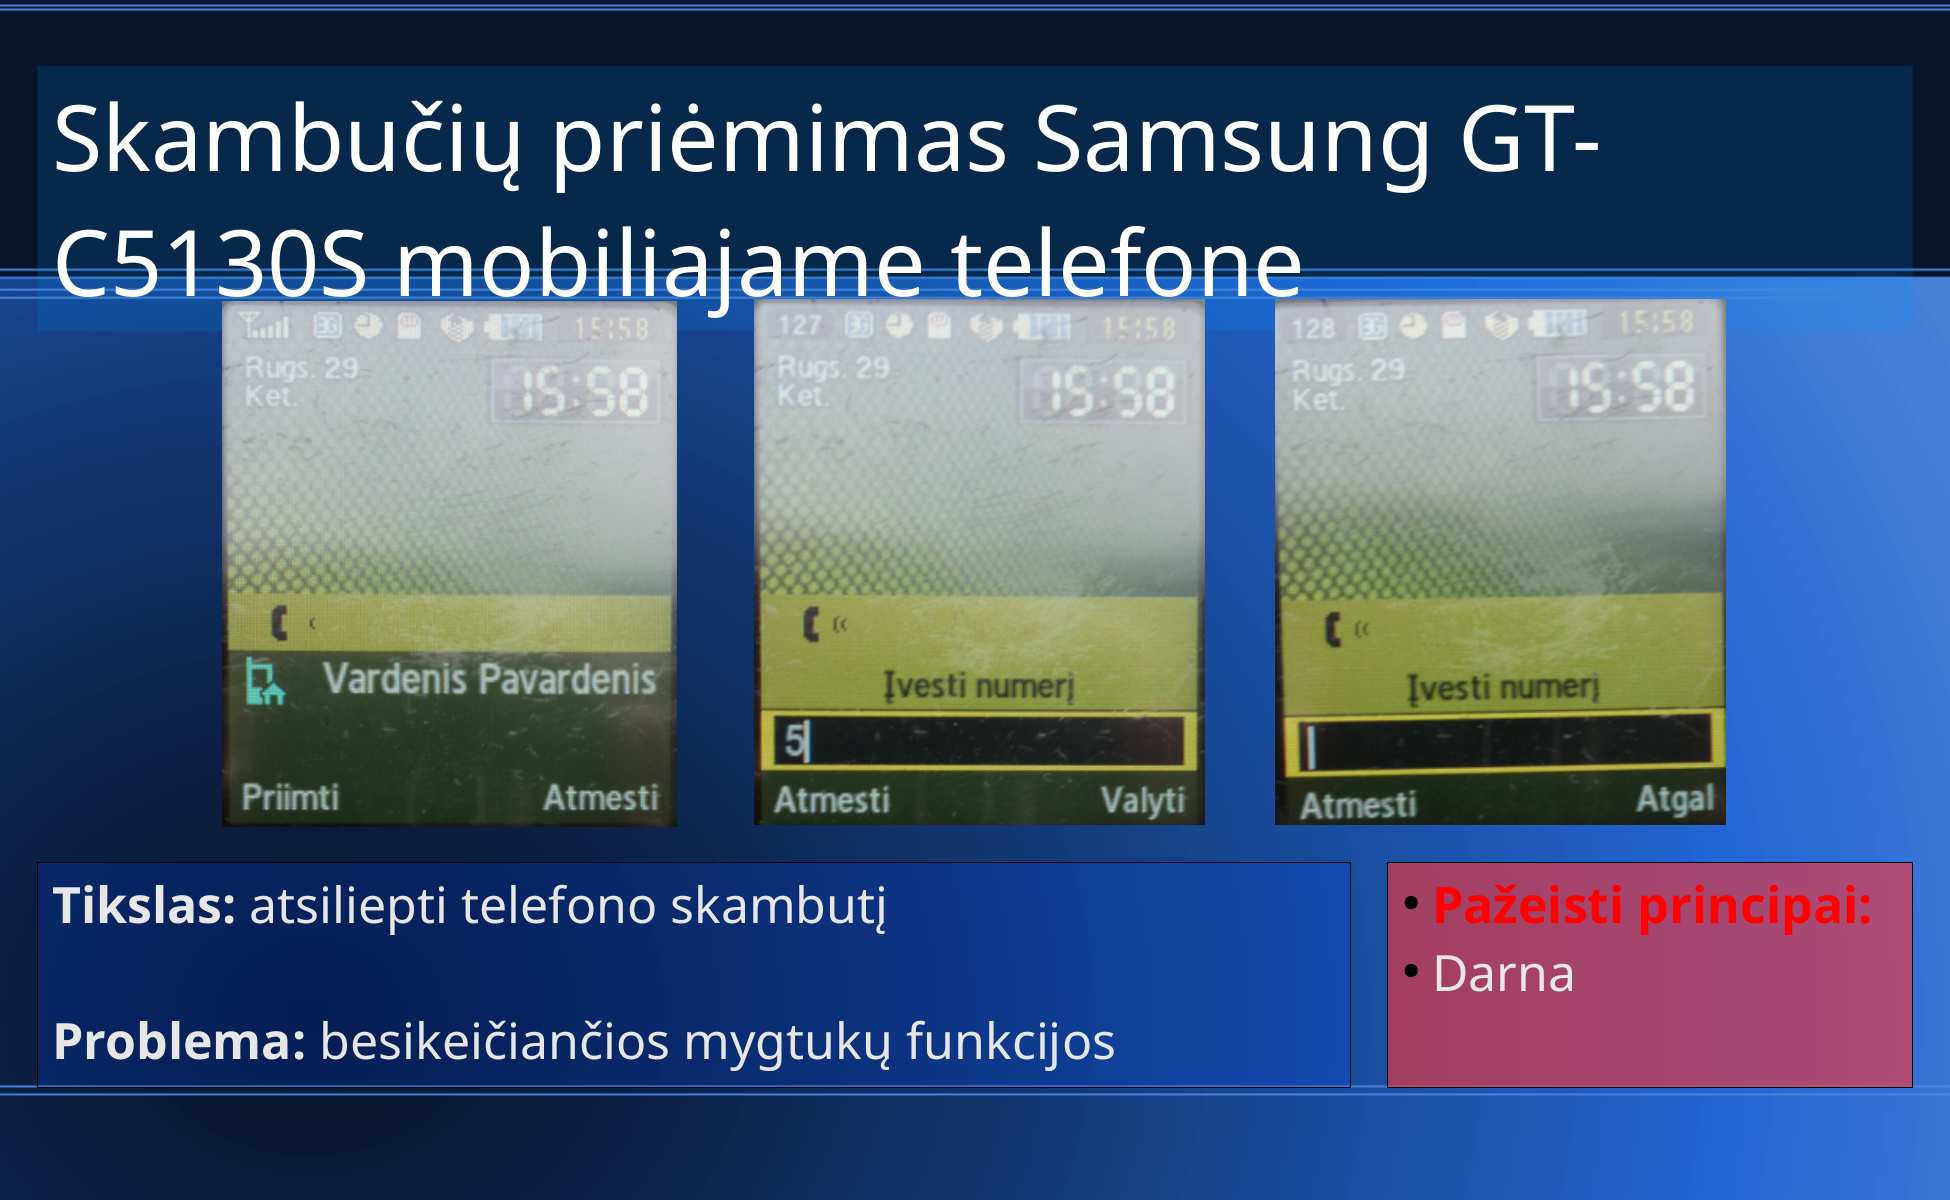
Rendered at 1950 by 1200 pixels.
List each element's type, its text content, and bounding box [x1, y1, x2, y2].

picture [0, 0, 1950, 1200]
text_box Tikslas: atsiliepti telefono skambutį Problema: besikeičiančios mygtukų funkcijos [37, 862, 1351, 1088]
text_box Skambučių priėmimas Samsung GT-C5130S mobiliajame telefone [37, 65, 1913, 295]
text_box Pažeisti principai: Darna [1387, 862, 1913, 1088]
